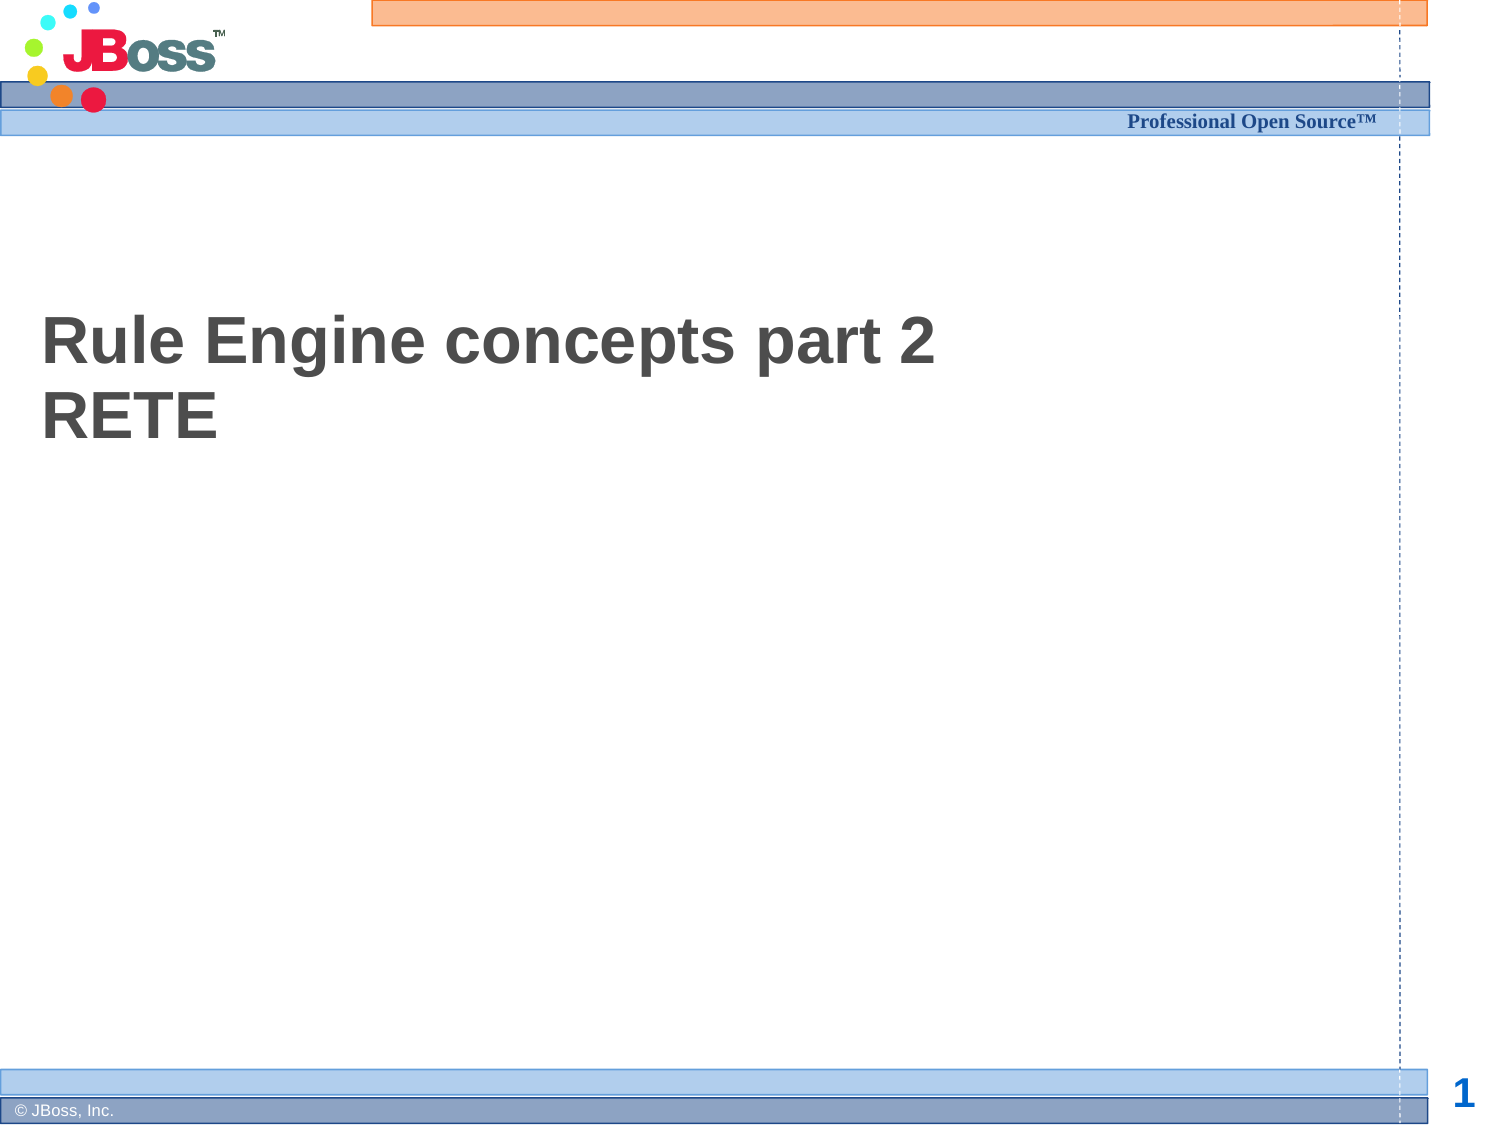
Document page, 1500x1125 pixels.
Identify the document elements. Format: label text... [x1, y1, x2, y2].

title Rule Engine concepts part 2 RETE [41, 295, 1329, 461]
